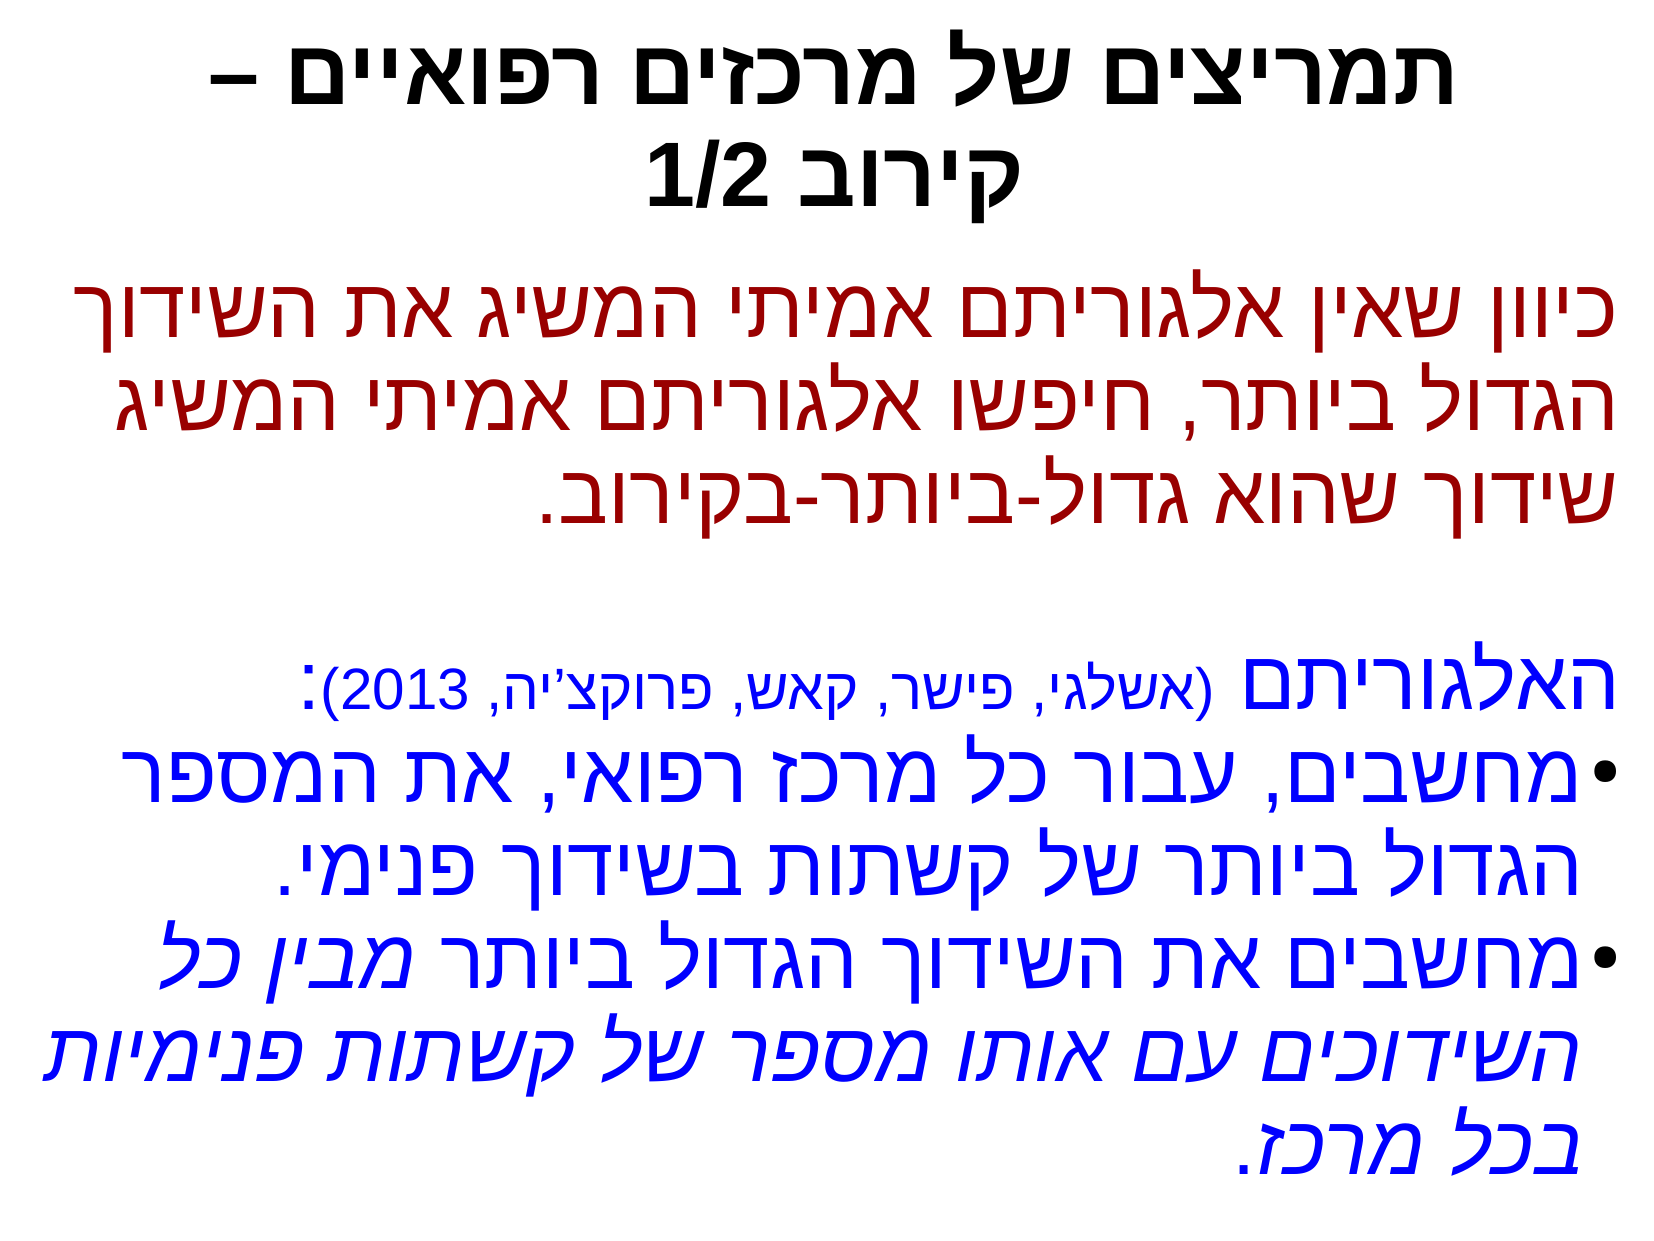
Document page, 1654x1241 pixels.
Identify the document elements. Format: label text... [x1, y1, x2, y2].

text_box כיוון שאין אלגוריתם אמיתי המשיג את השידוך הגדול ביותר, חיפשו אלגוריתם אמיתי המשיג שידוך שהוא גדול-ביותר-בקירוב. האלגוריתם (אשלגי, פישר, קאש, פרוקצ’יה, 2013): מחשבים, עבור כל מרכז רפואי, את המספר הגדול ביותר של קשתות בשידוך פנימי. מחשבים את השידוך הגדול ביותר מבין כל השידוכים עם אותו מספר של קשתות פנימיות בכל מרכז. [15, 255, 1636, 1237]
title תמריצים של מרכזים רפואיים – קירוב 1/2 [15, 21, 1654, 227]
